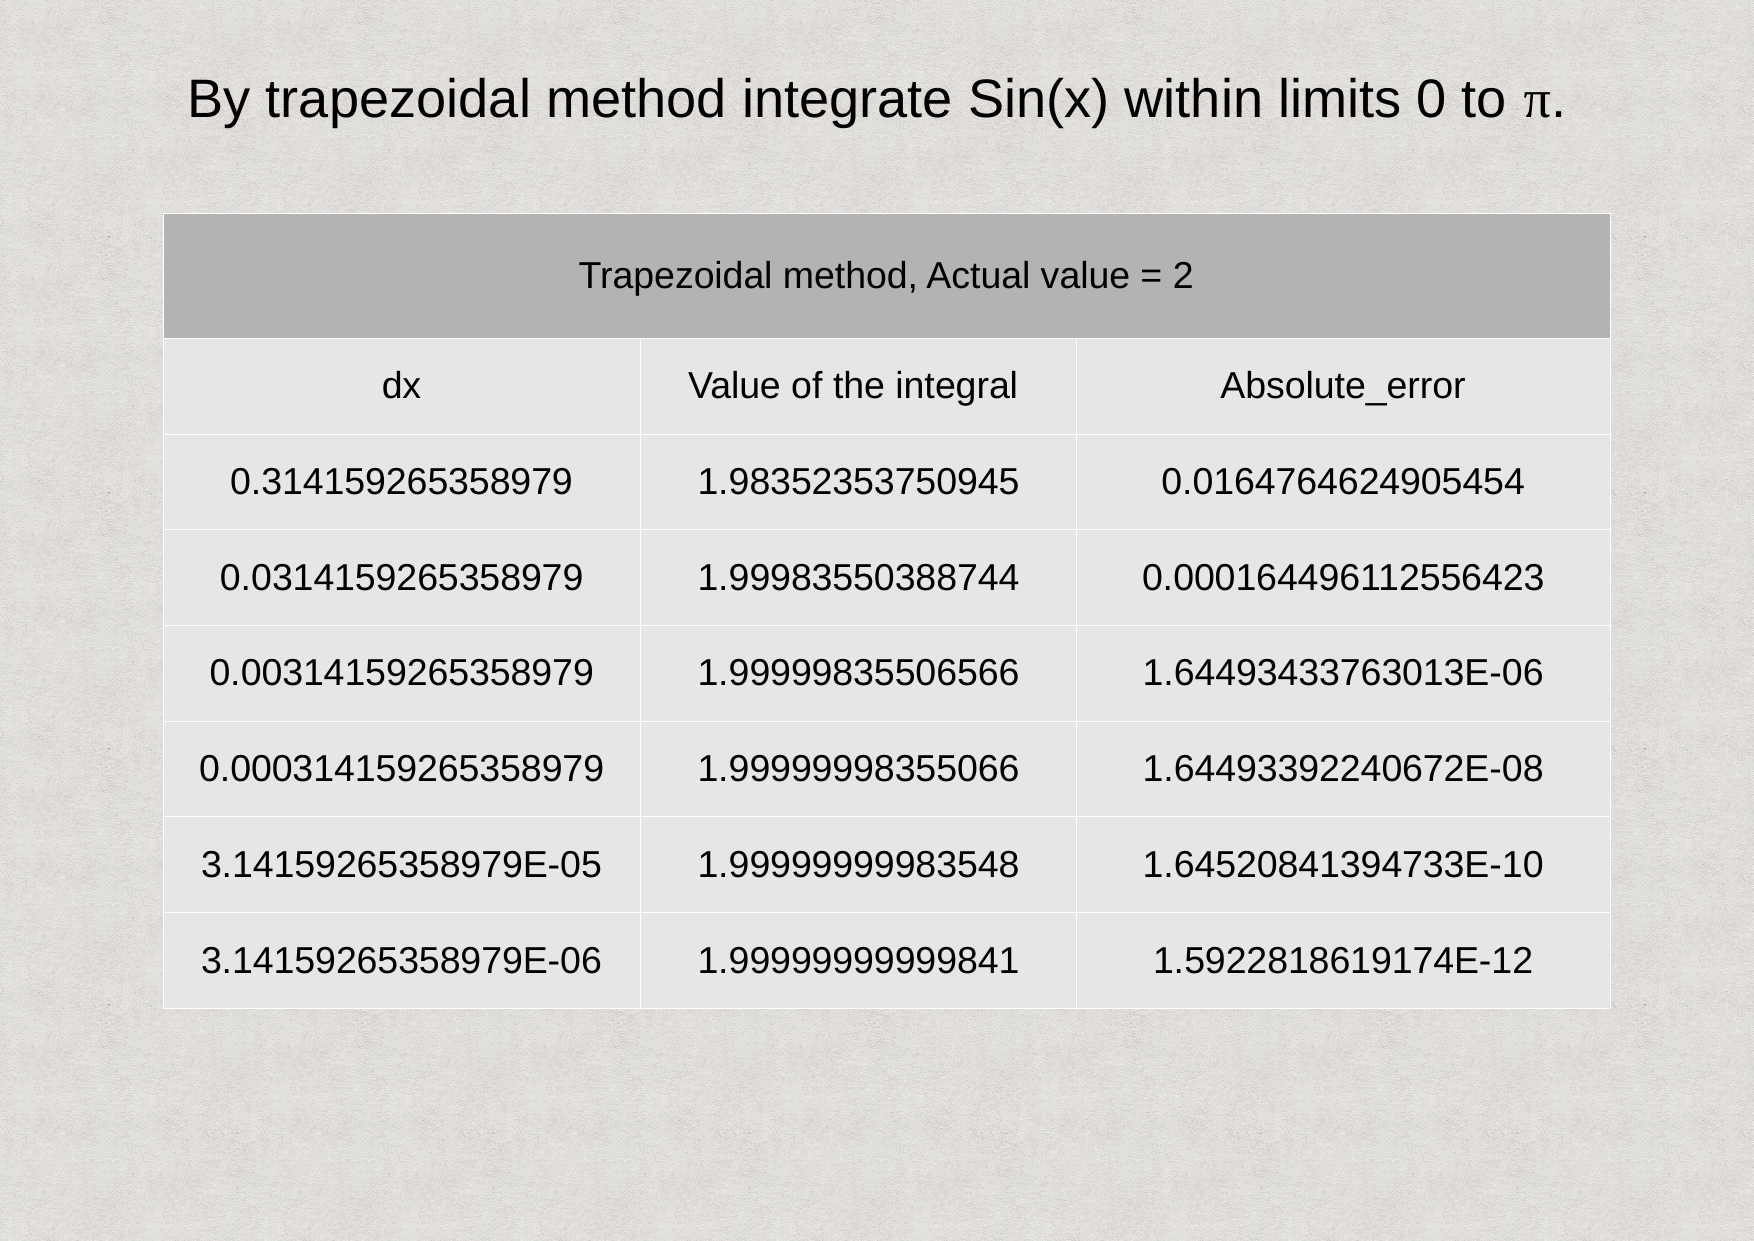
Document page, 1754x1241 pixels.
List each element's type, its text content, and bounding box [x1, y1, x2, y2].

table_cell 1.64493392240672E-08 [1077, 722, 1610, 816]
table_cell 0.0164764624905454 [1077, 435, 1610, 529]
table_cell 1.98352353750945 [641, 435, 1076, 529]
table_cell 3.14159265358979E-05 [164, 817, 640, 912]
table_cell 0.314159265358979 [164, 435, 640, 529]
table_cell 0.000314159265358979 [164, 722, 640, 816]
table_cell 1.64493433763013E-06 [1077, 626, 1610, 721]
table_cell 1.99999835506566 [641, 626, 1076, 721]
table_cell 1.5922818619174E-12 [1077, 913, 1610, 1008]
table_cell 1.64520841394733E-10 [1077, 817, 1610, 912]
picture [0, 0, 1754, 1241]
table_cell 1.99999998355066 [641, 722, 1076, 816]
table_header Trapezoidal method, Actual value = 2 [164, 214, 1610, 338]
table_cell 0.00314159265358979 [164, 626, 640, 721]
table_cell 1.99999999983548 [641, 817, 1076, 912]
table_cell 3.14159265358979E-06 [164, 913, 640, 1008]
table_cell Absolute_error [1077, 339, 1610, 434]
table_cell 1.99983550388744 [641, 530, 1076, 625]
table_cell dx [164, 339, 640, 434]
table_cell 1.99999999999841 [641, 913, 1076, 1008]
title By trapezoidal method integrate Sin(x) within limits 0 to π. [87, 49, 1667, 148]
table_cell Value of the integral [641, 339, 1076, 434]
table_cell 0.0314159265358979 [164, 530, 640, 625]
table_cell 0.000164496112556423 [1077, 530, 1610, 625]
